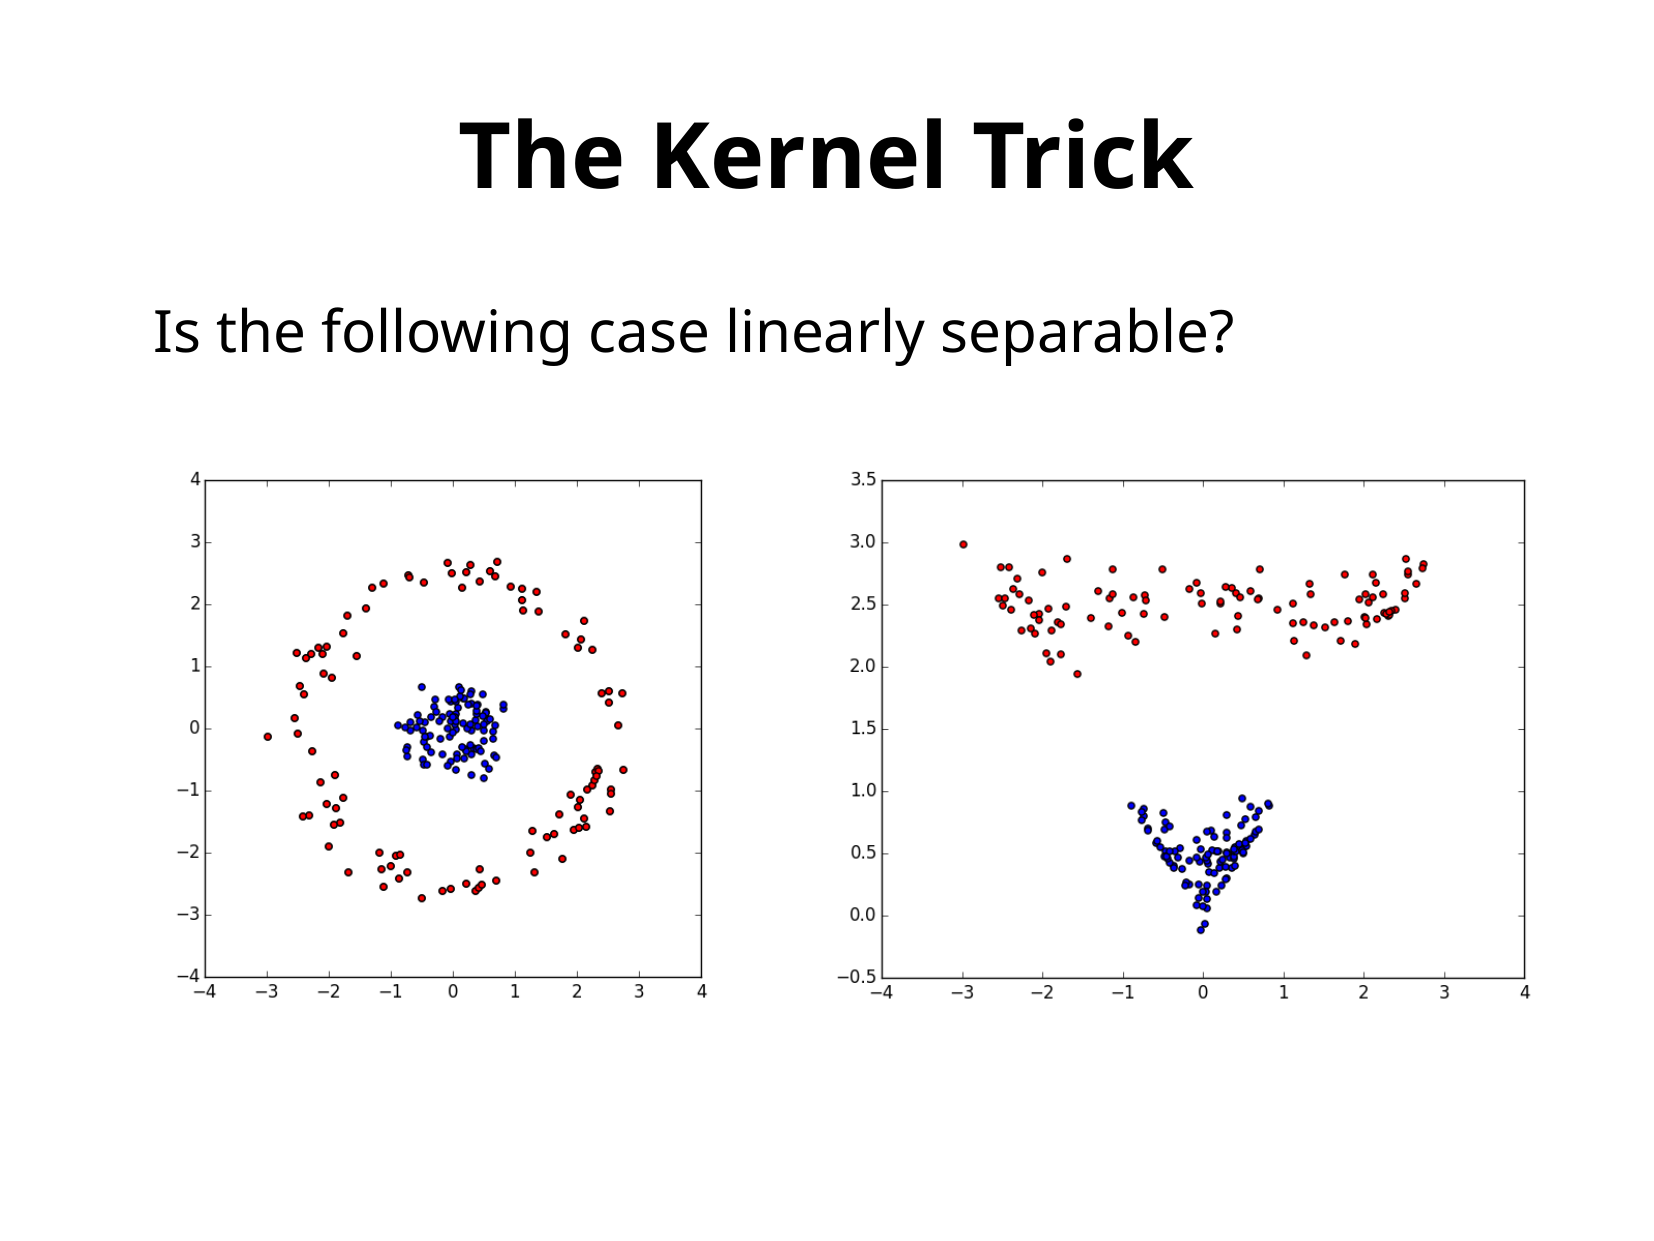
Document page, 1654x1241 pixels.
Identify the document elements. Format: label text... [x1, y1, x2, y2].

picture [29, 418, 1607, 1040]
list Is the following case linearly separable? [82, 290, 1571, 418]
title The Kernel Trick [82, 49, 1571, 257]
